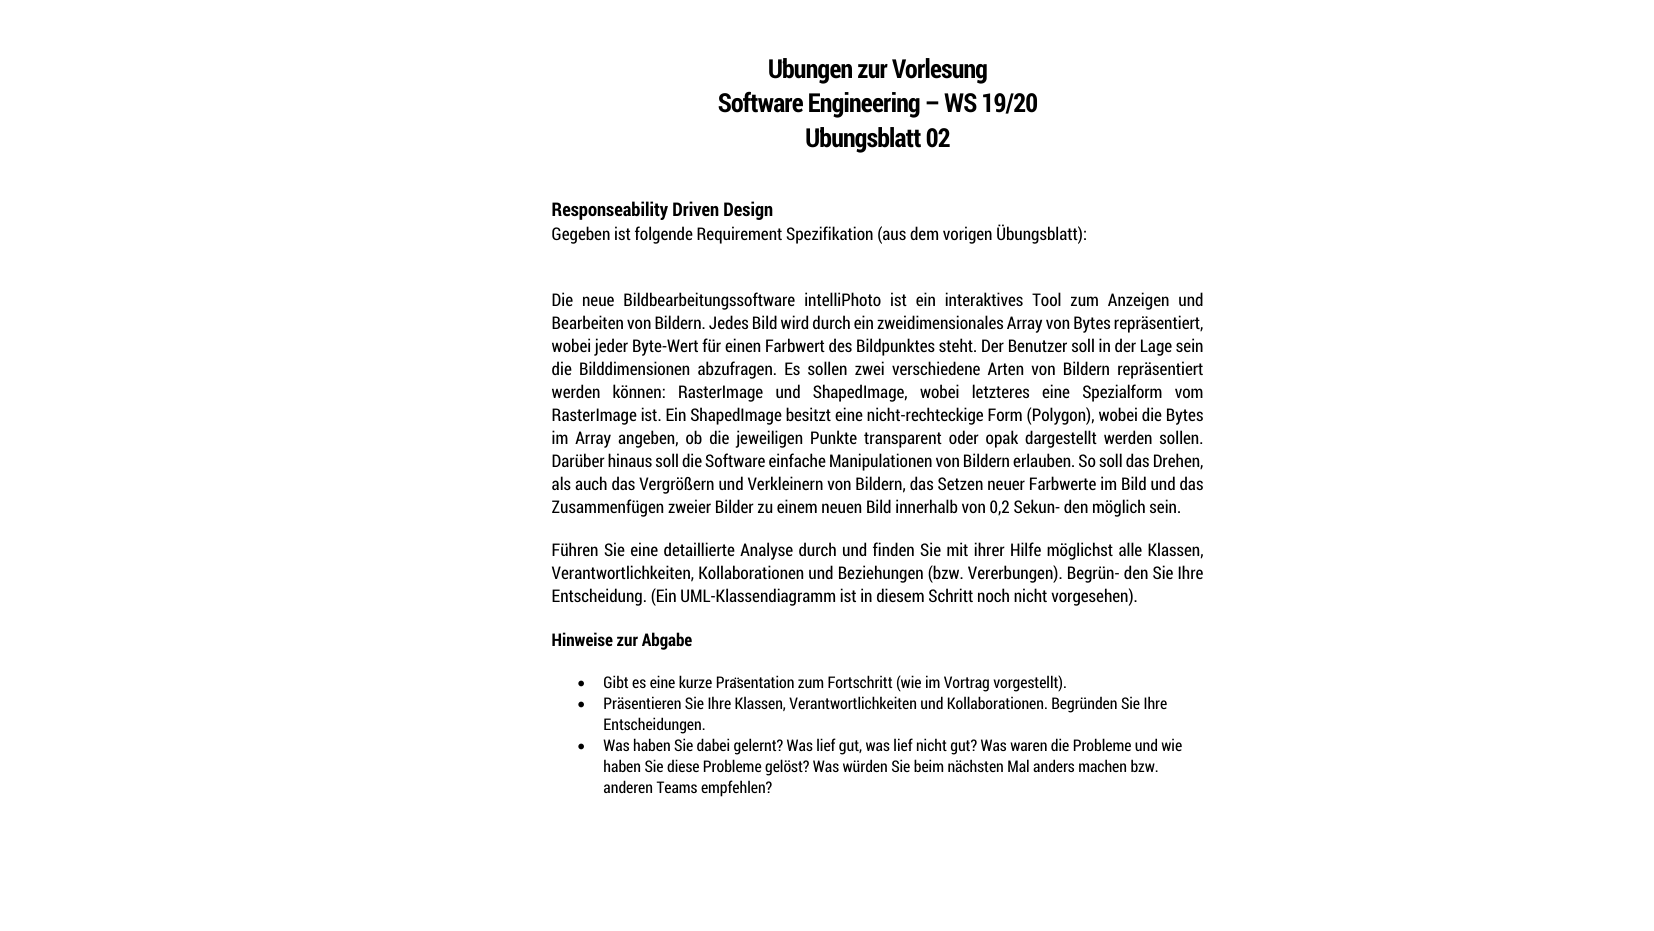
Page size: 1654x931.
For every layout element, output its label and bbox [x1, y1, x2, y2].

picture [450, 0, 1306, 931]
